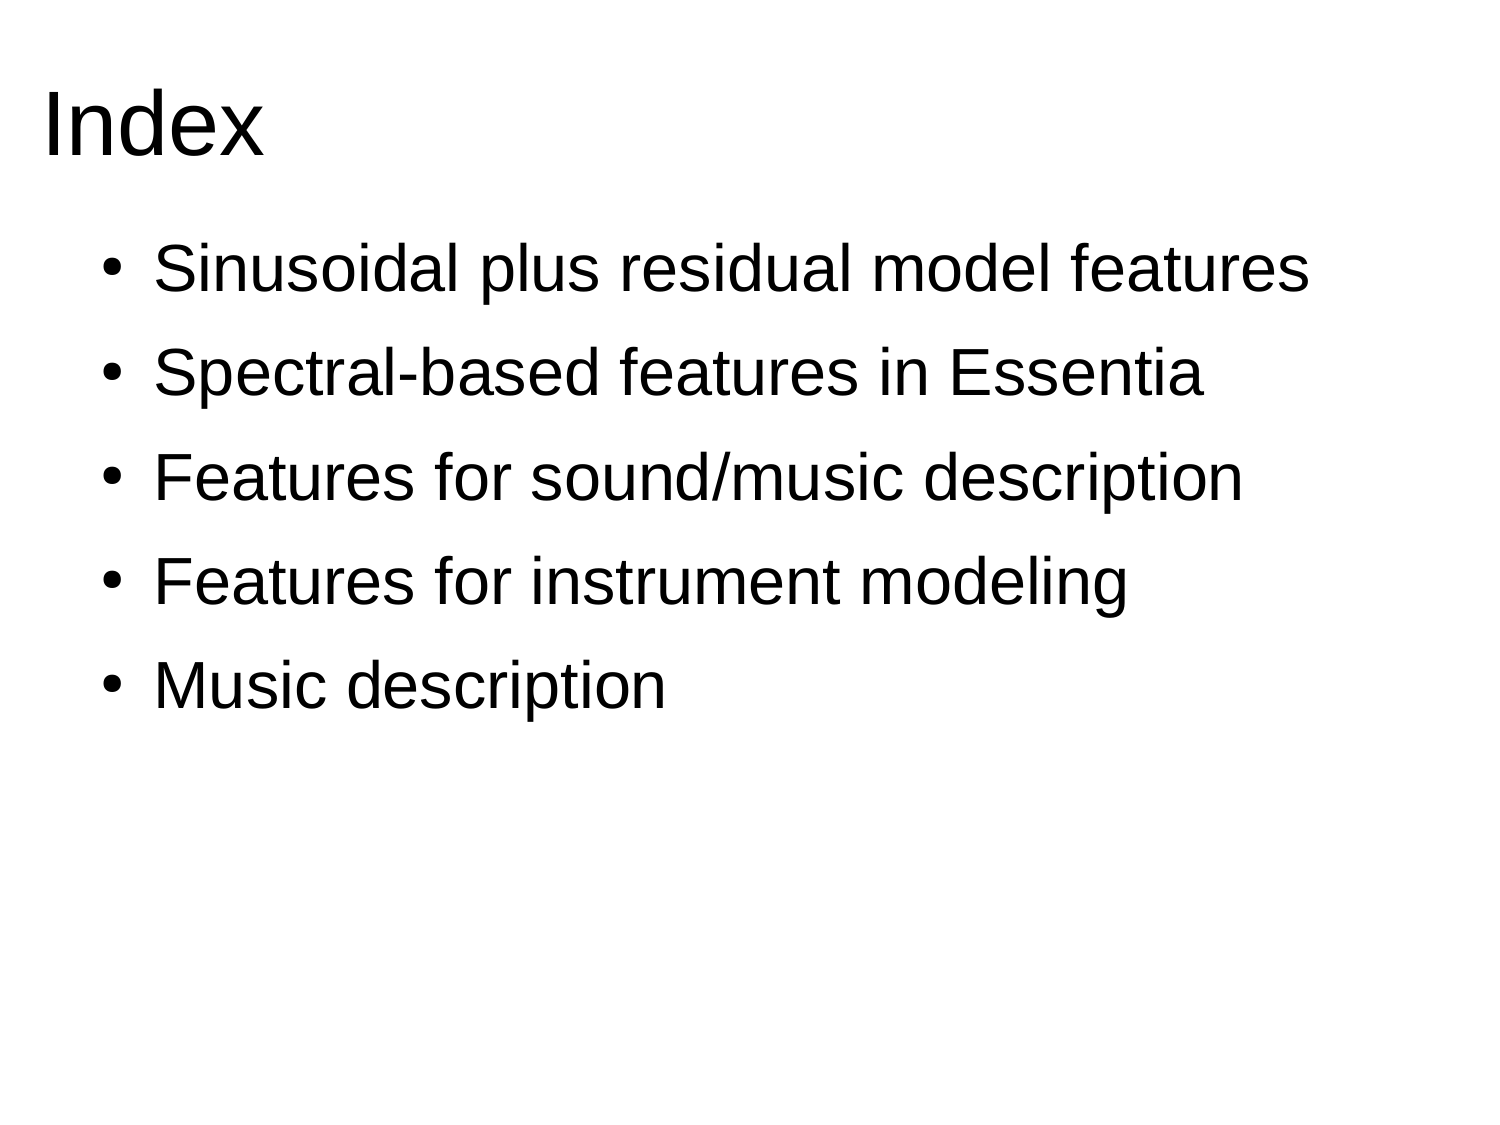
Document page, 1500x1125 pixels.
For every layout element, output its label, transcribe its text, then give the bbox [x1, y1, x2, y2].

title Index [41, 19, 1500, 227]
list Sinusoidal plus residual model features Spectral-based features in Essentia Features for sound/music description Features for instrument modeling Music description [82, 231, 1351, 951]
